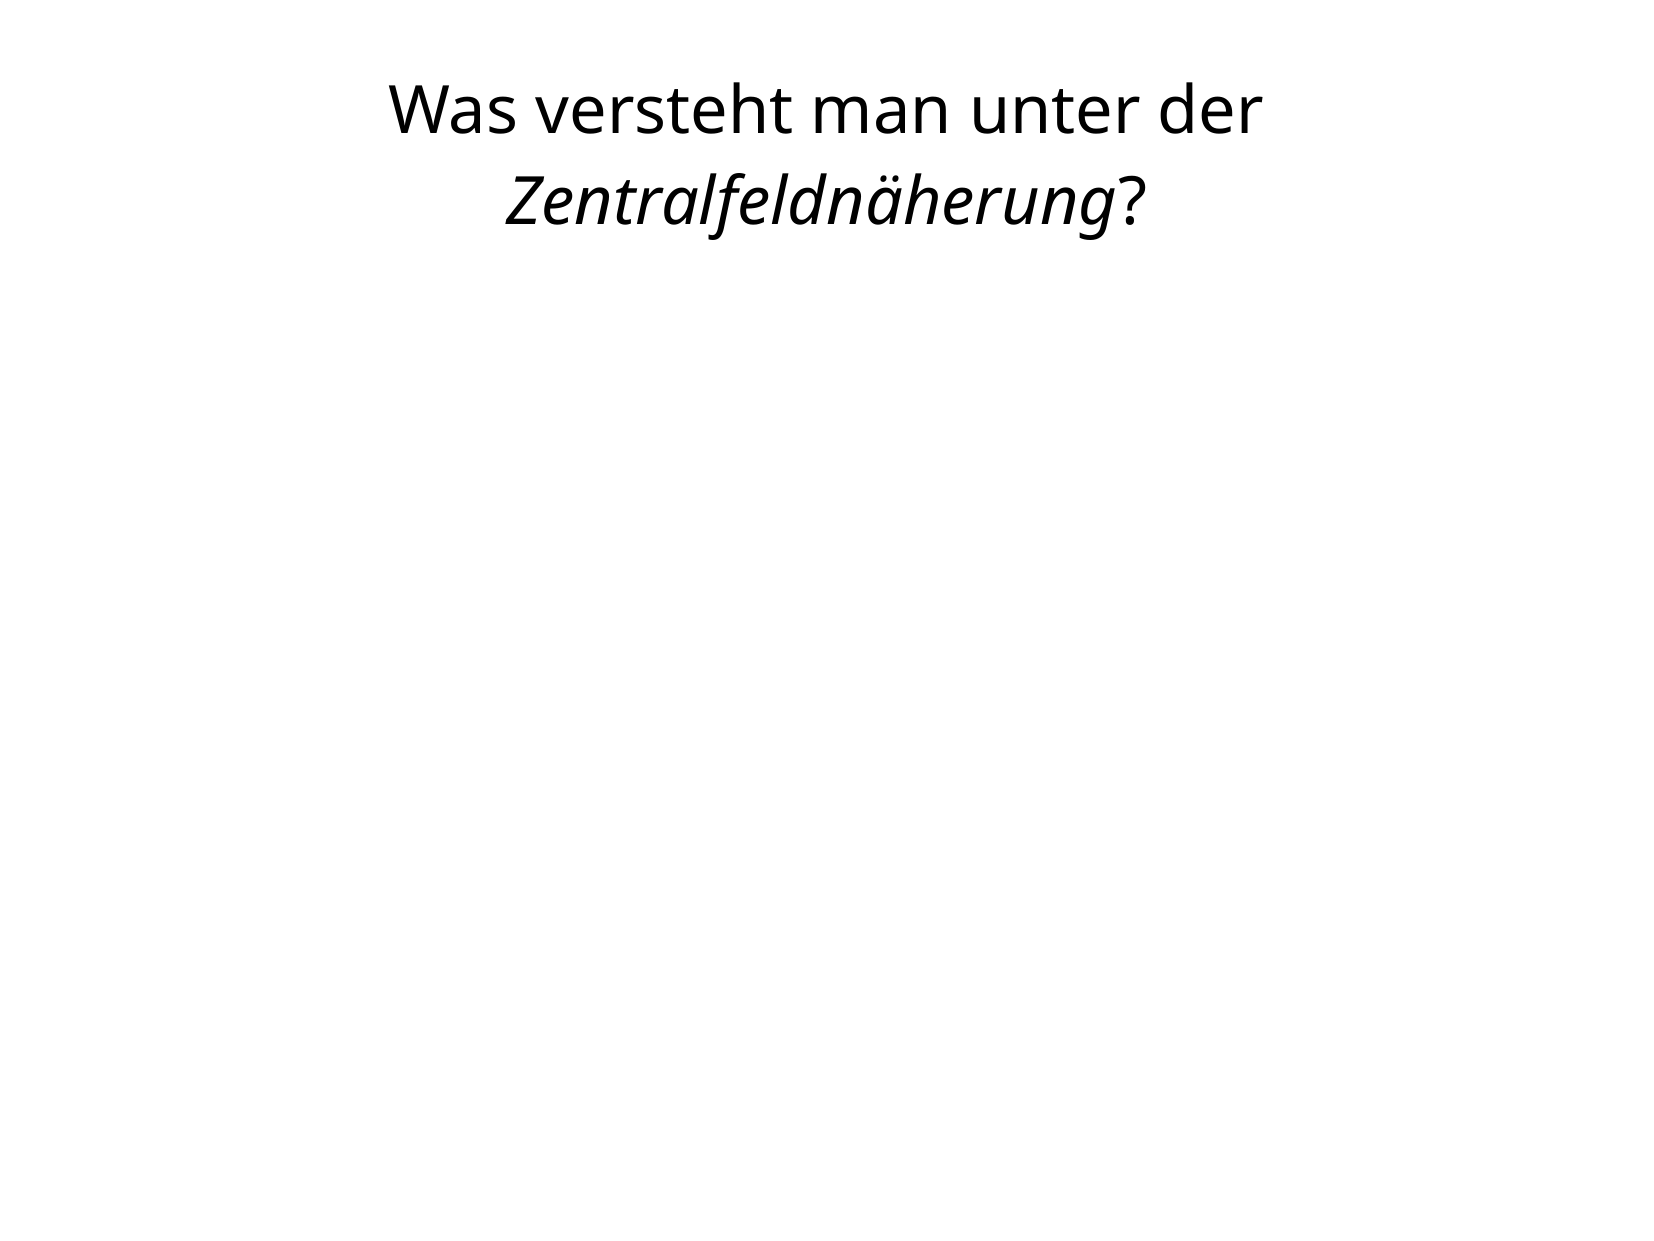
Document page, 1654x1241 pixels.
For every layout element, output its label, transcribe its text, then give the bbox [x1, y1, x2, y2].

title Was versteht man unter der Zentralfeldnäherung? [82, 49, 1571, 257]
